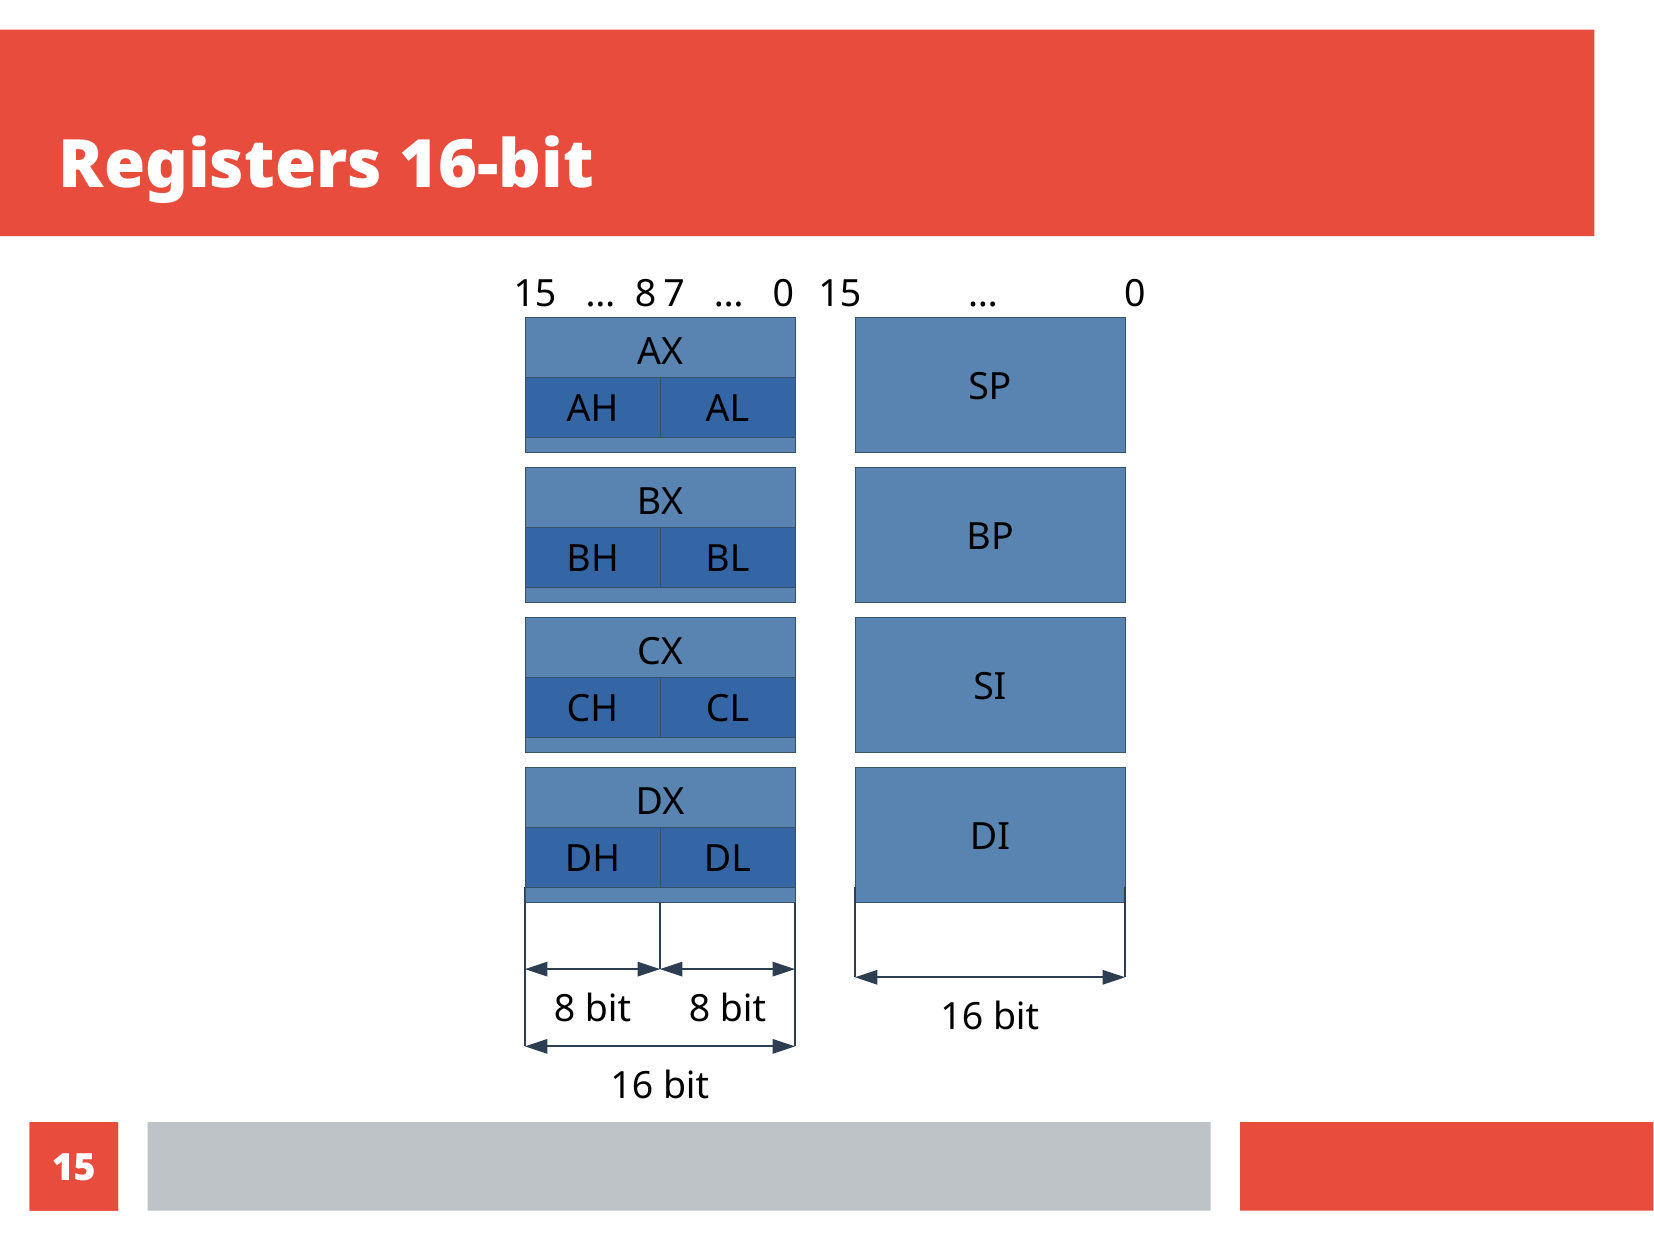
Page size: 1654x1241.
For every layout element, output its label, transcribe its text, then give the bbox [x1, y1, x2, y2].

text_box CX [525, 738, 796, 753]
text_box 16 bit [855, 992, 1126, 1038]
text_box CX [525, 617, 796, 677]
text_box BX [525, 467, 796, 527]
text_box BL [661, 527, 796, 588]
text_box CH [525, 677, 661, 738]
text_box 15 … 0 [840, 270, 1126, 316]
text_box AX [525, 438, 796, 453]
text_box AH [525, 377, 661, 438]
text_box CL [661, 677, 796, 738]
text_box AL [661, 377, 796, 438]
text_box 7 … 0 [663, 270, 796, 316]
text_box DI [855, 767, 1126, 903]
text_box DX [525, 888, 796, 903]
text_box BH [525, 527, 661, 588]
text_box 8 bit [525, 984, 660, 1030]
text_box SI [855, 617, 1126, 753]
text_box DL [661, 827, 796, 888]
text_box BP [855, 467, 1126, 603]
text_box 8 bit [660, 984, 796, 1030]
text_box 15 … 8 [510, 270, 661, 316]
title Registers 16-bit [59, 59, 1595, 207]
text_box AX [525, 317, 796, 377]
text_box 16 bit [525, 1061, 796, 1107]
text_box BX [525, 588, 796, 603]
text_box DH [525, 827, 661, 888]
text_box DX [525, 767, 796, 827]
text_box SP [855, 317, 1126, 453]
